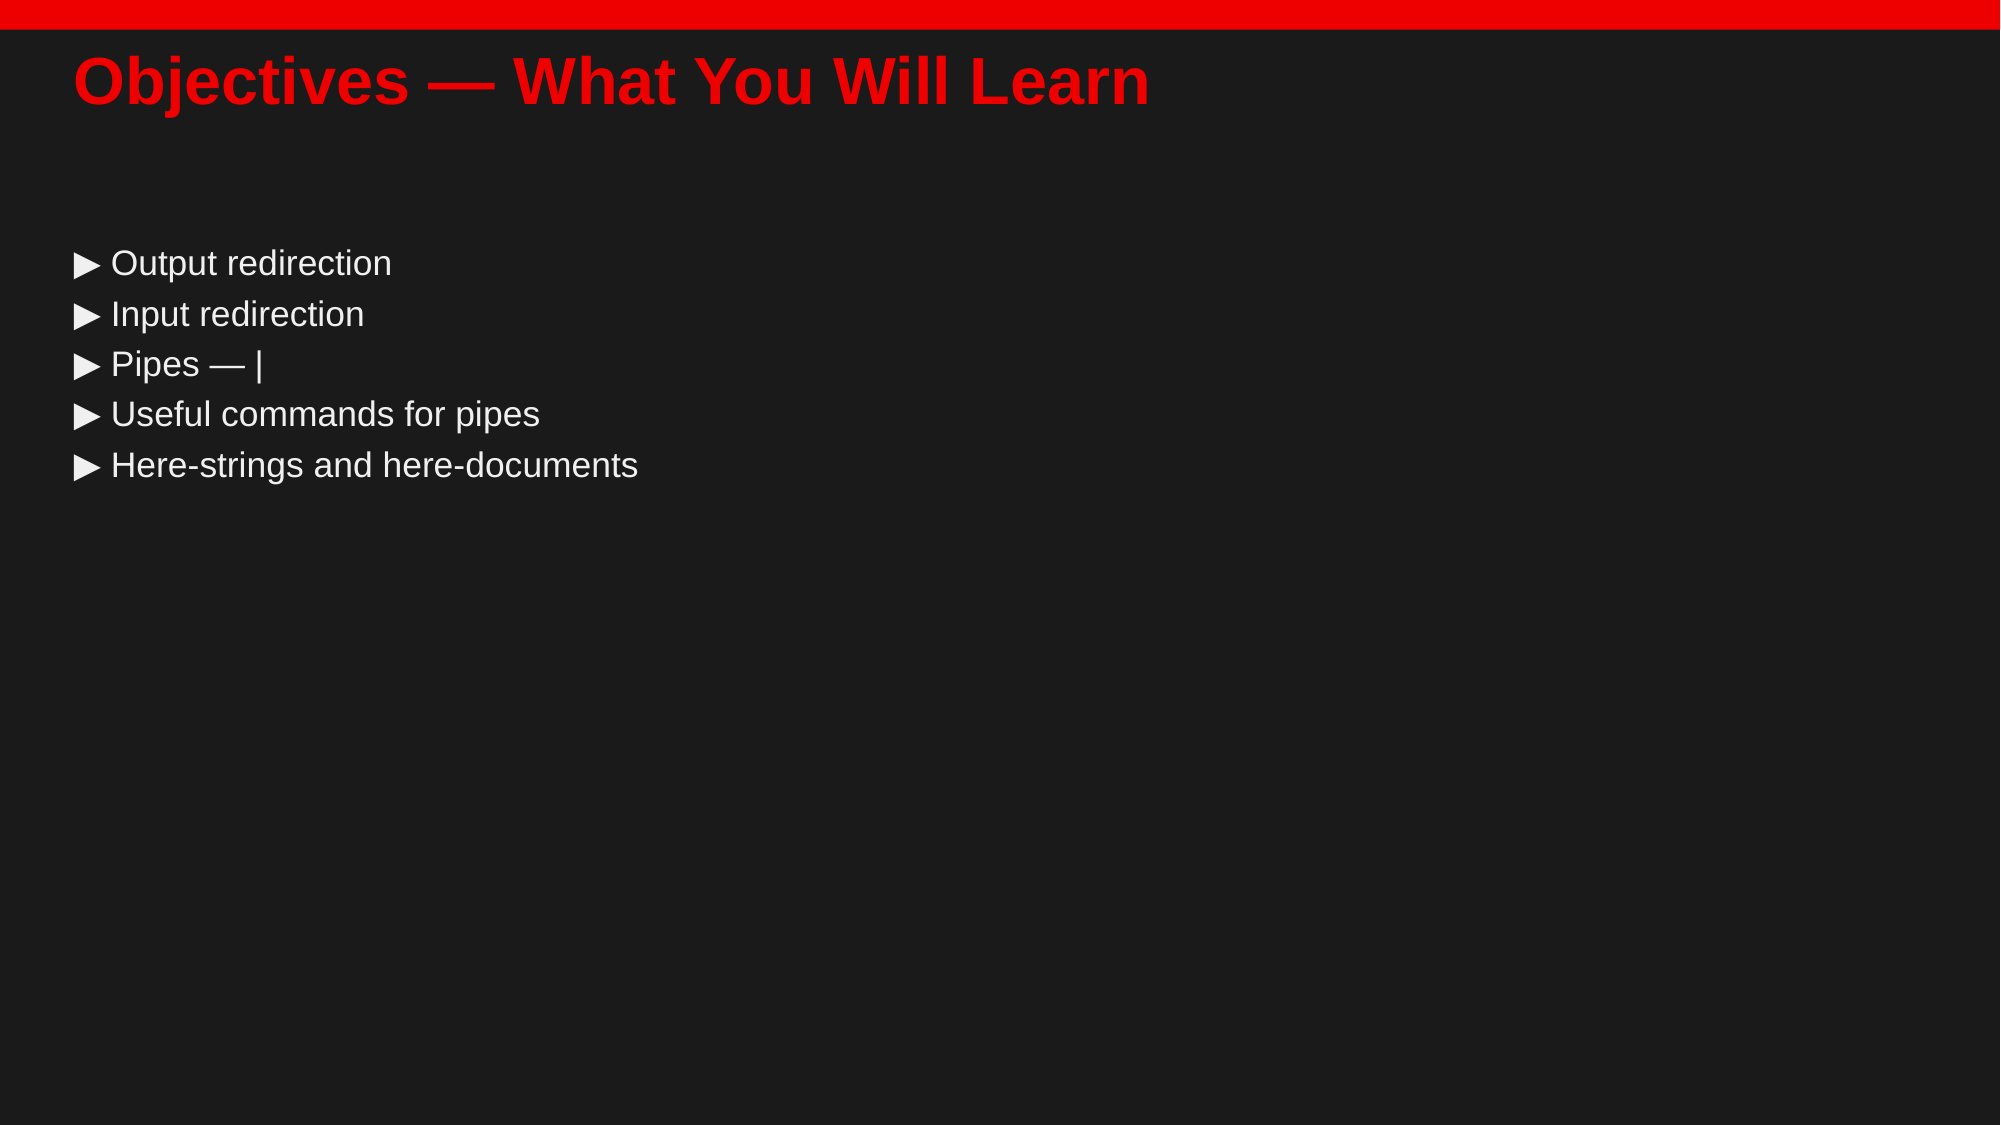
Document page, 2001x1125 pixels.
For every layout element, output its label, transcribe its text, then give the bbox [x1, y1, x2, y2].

text_box Objectives — What You Will Learn [59, 36, 1942, 208]
text_box [0, 0, 2001, 30]
text_box ▶ Output redirection ▶ Input redirection ▶ Pipes — | ▶ Useful commands for pipes ▶ Here-strings and here-documents [59, 236, 1942, 1037]
